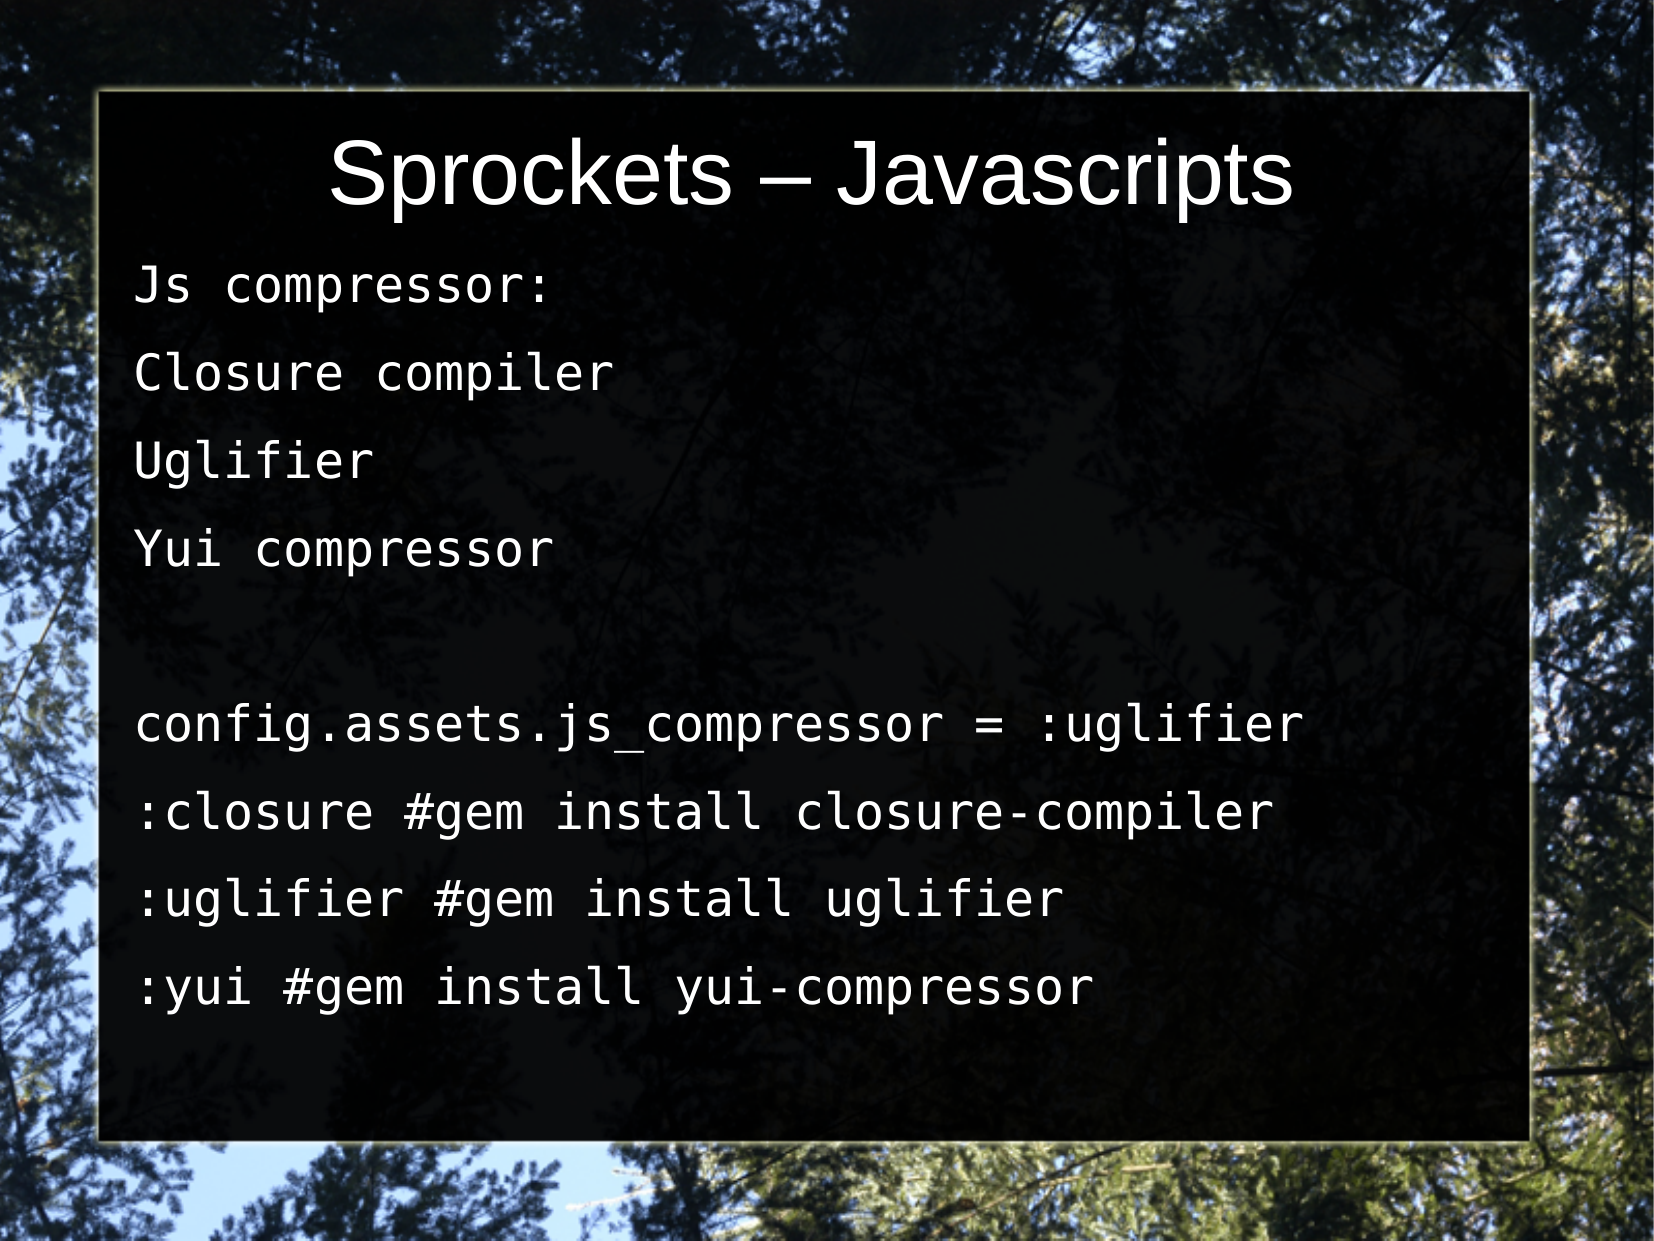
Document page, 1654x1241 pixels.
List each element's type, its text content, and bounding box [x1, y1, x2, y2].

title Sprockets – Javascripts [88, 88, 1536, 257]
picture [0, 0, 1654, 1241]
list Js compressor: Closure compiler Uglifier Yui compressor config.assets.js_compressor = :uglifier :closure #gem install closure-compiler :uglifier #gem install uglifier :yui #gem install yui-compressor [134, 256, 1516, 1038]
